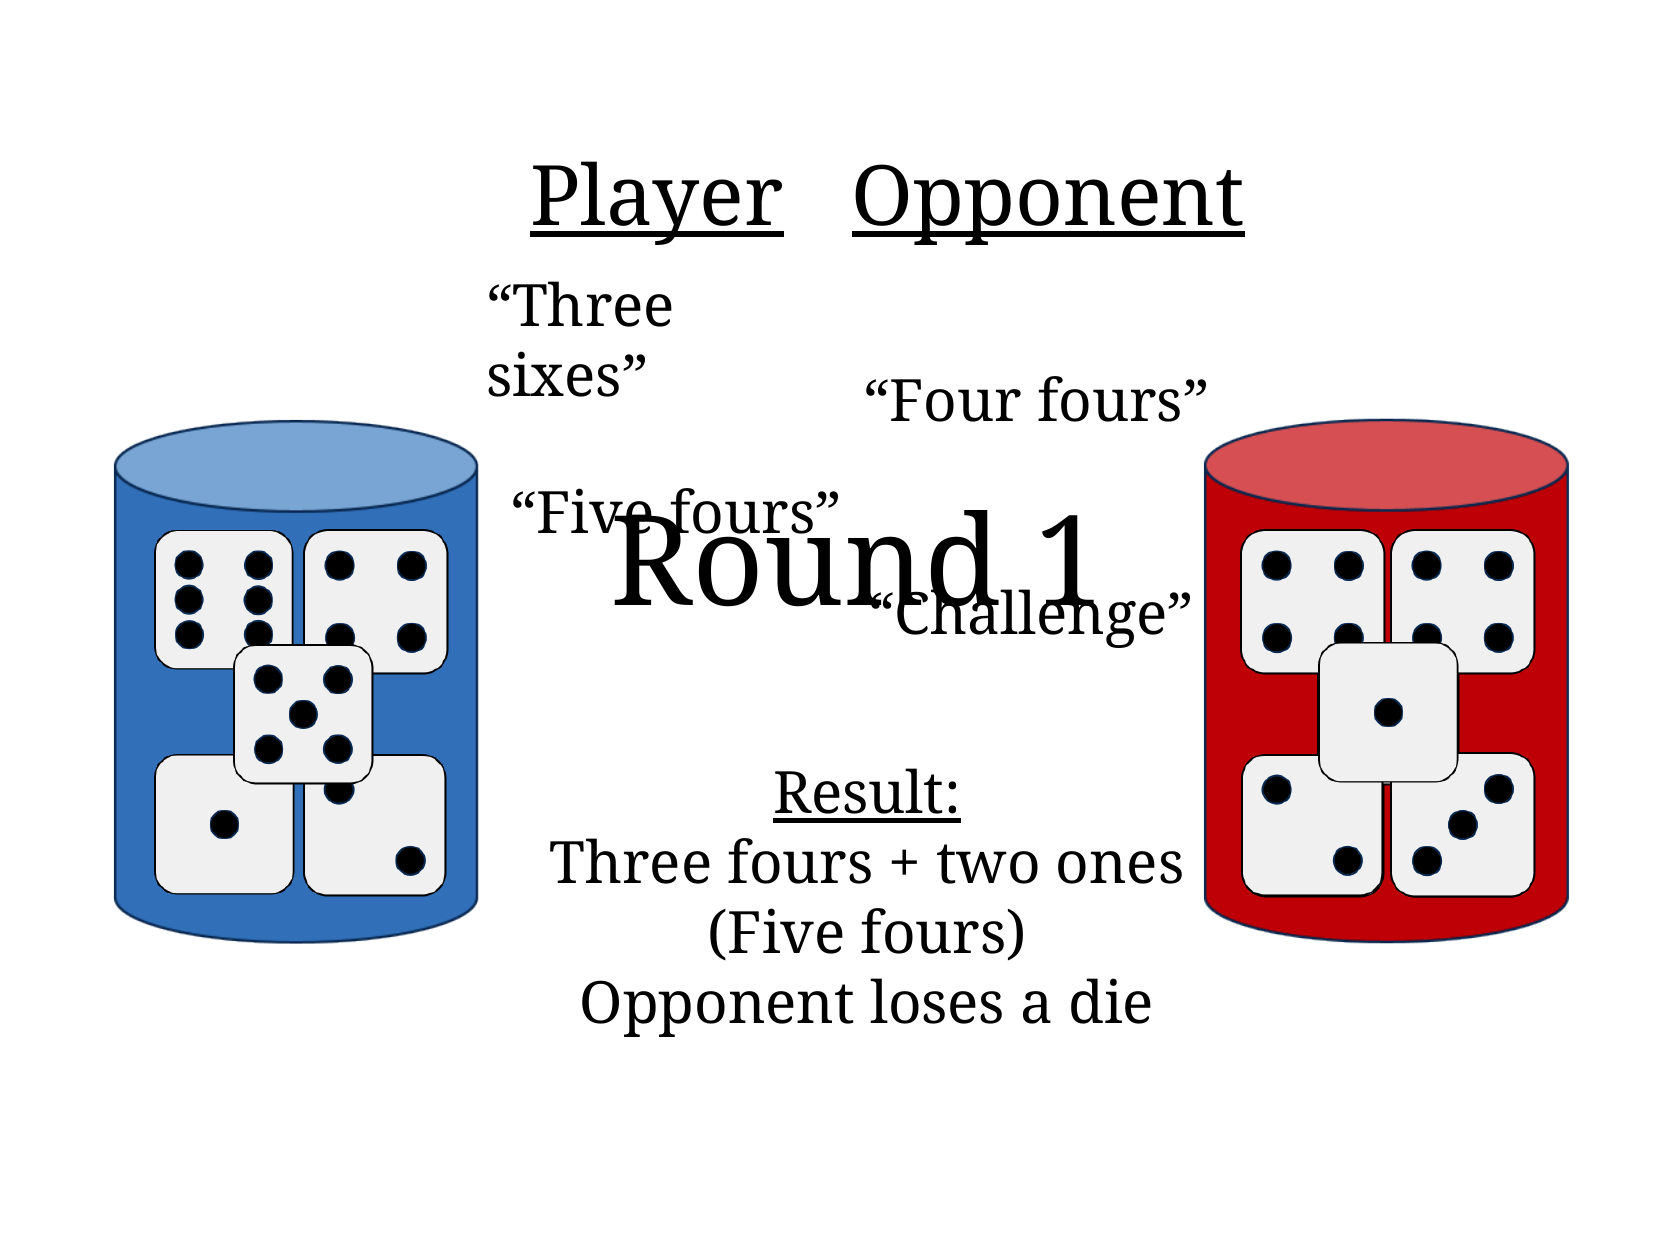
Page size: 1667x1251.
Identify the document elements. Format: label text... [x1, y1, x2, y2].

text_box “Five fours” [495, 467, 830, 553]
picture [1200, 412, 1576, 949]
text_box Player [515, 134, 777, 250]
picture [102, 412, 488, 952]
text_box Opponent [836, 134, 1237, 250]
text_box “Challenge” [853, 568, 1187, 654]
text_box “Three sixes” [471, 260, 839, 346]
text_box “Four fours” [848, 355, 1198, 441]
text_box Result: Three fours + two ones (Five fours) Opponent loses a die [535, 747, 1156, 1043]
text_box Round 1 [596, 472, 1083, 638]
